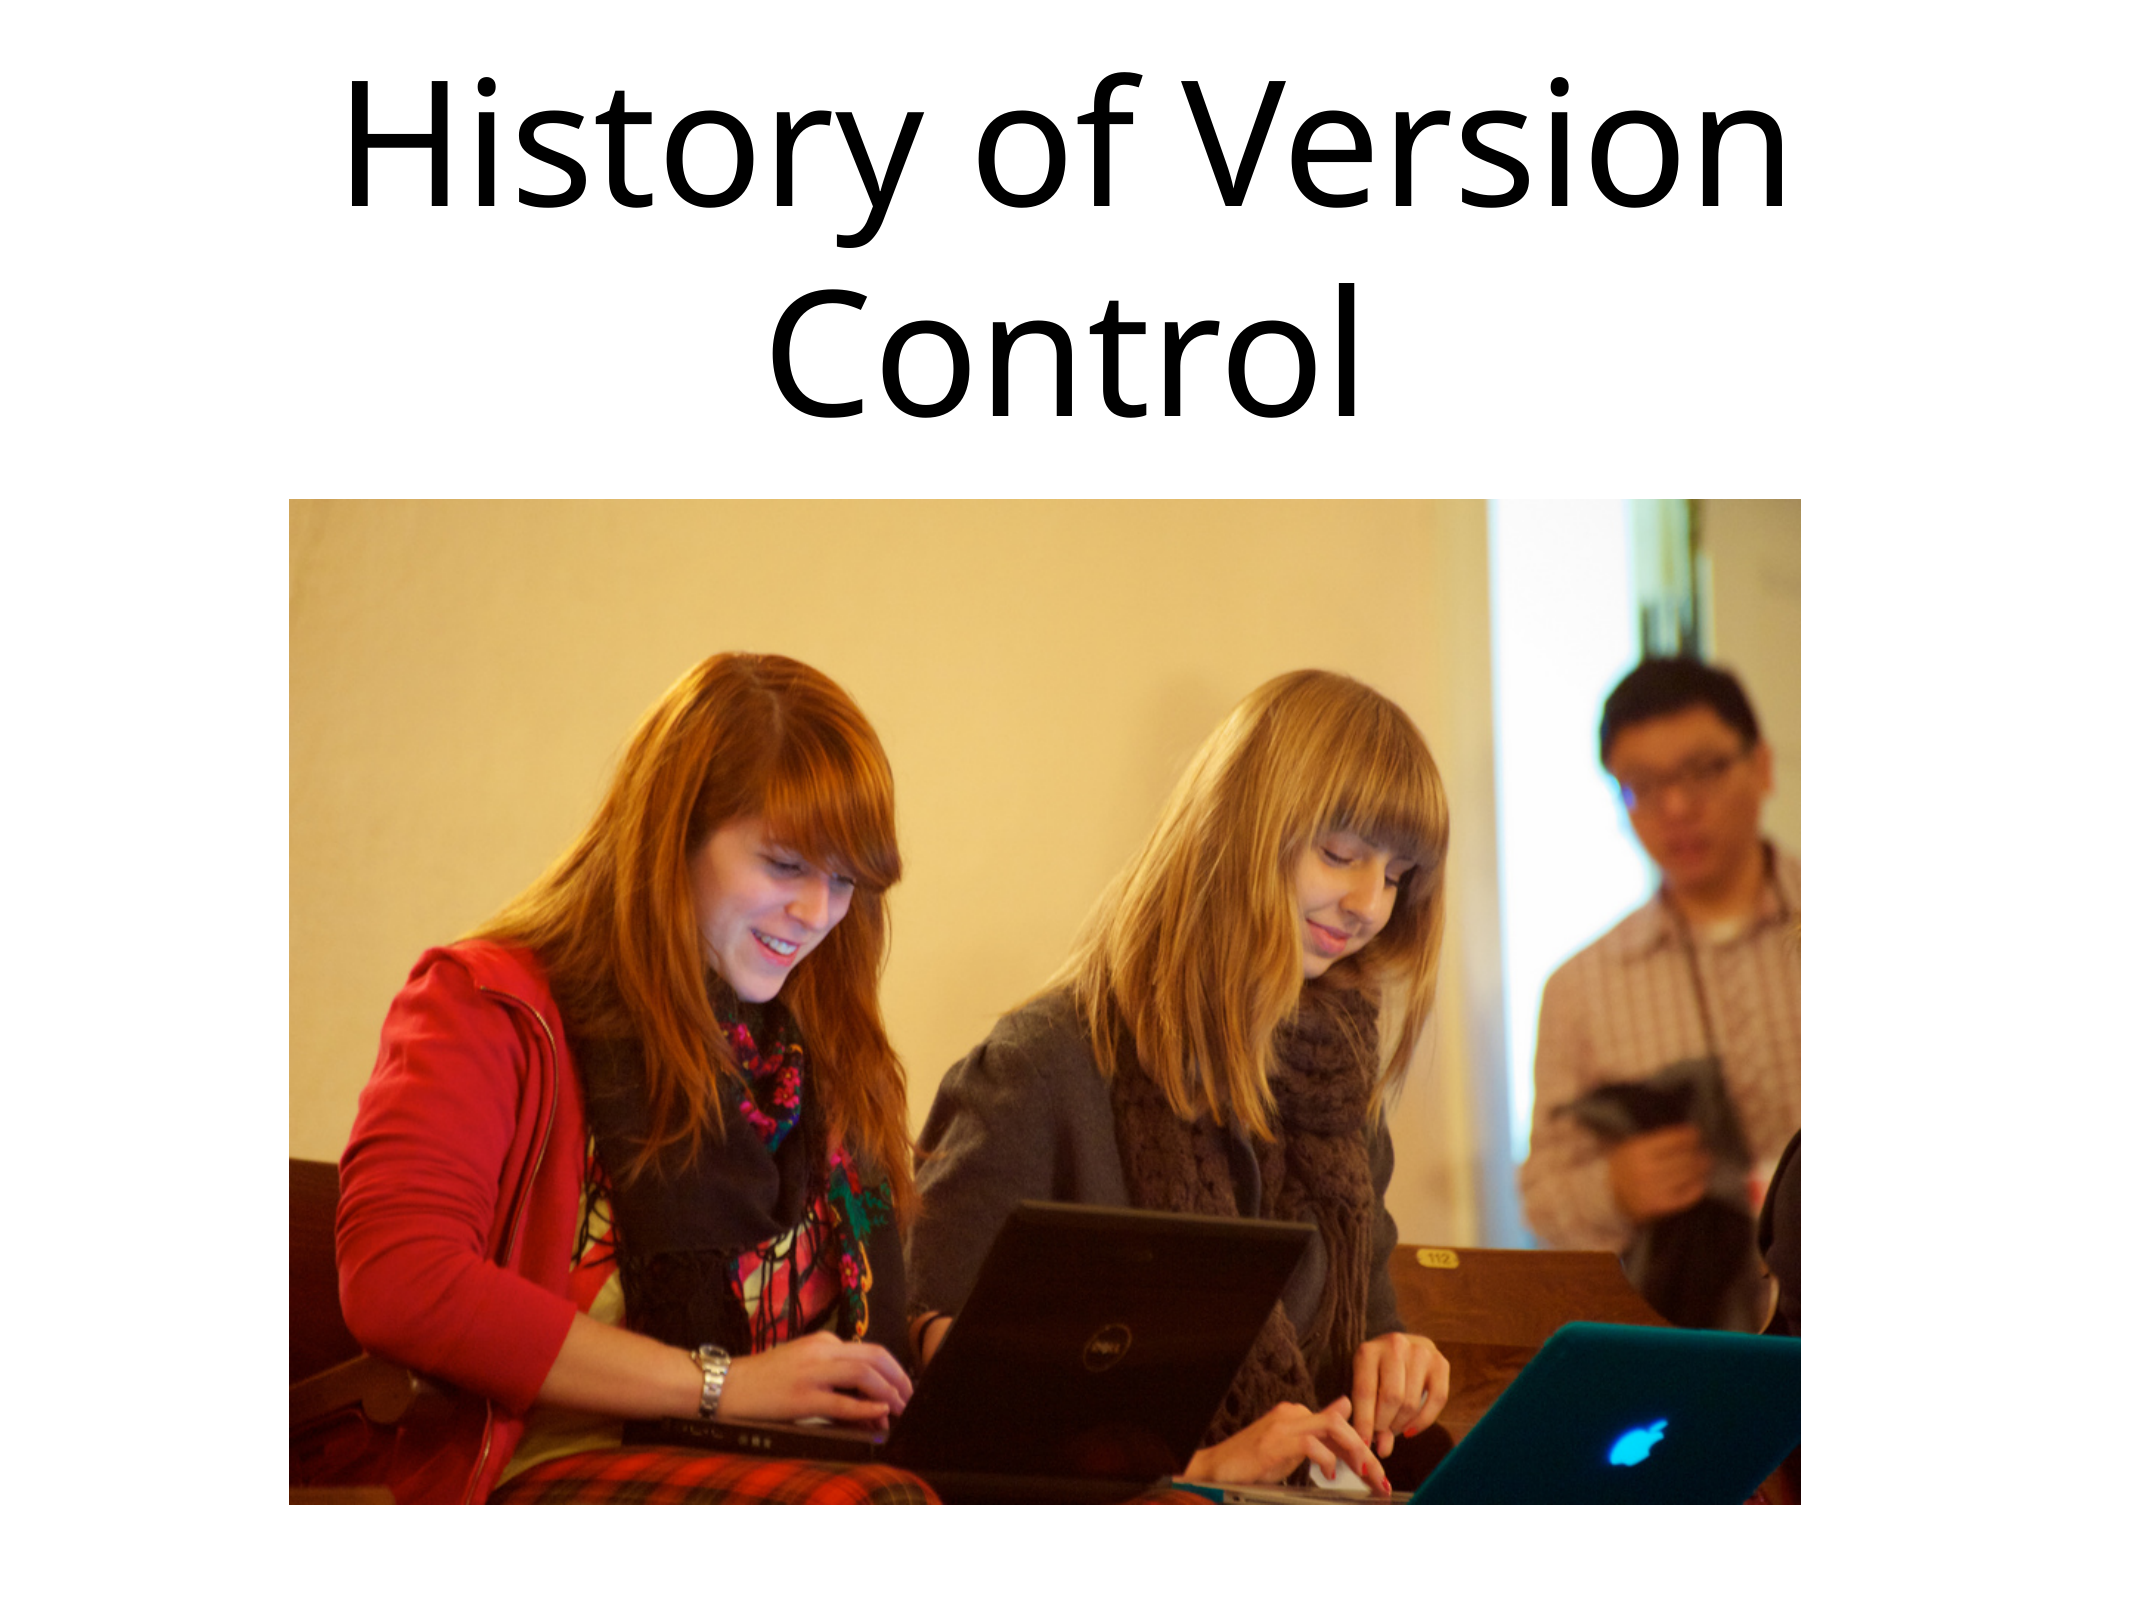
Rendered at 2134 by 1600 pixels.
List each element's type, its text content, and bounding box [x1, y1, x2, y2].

picture [289, 499, 1801, 1505]
title History of Version Control [208, 23, 1925, 460]
